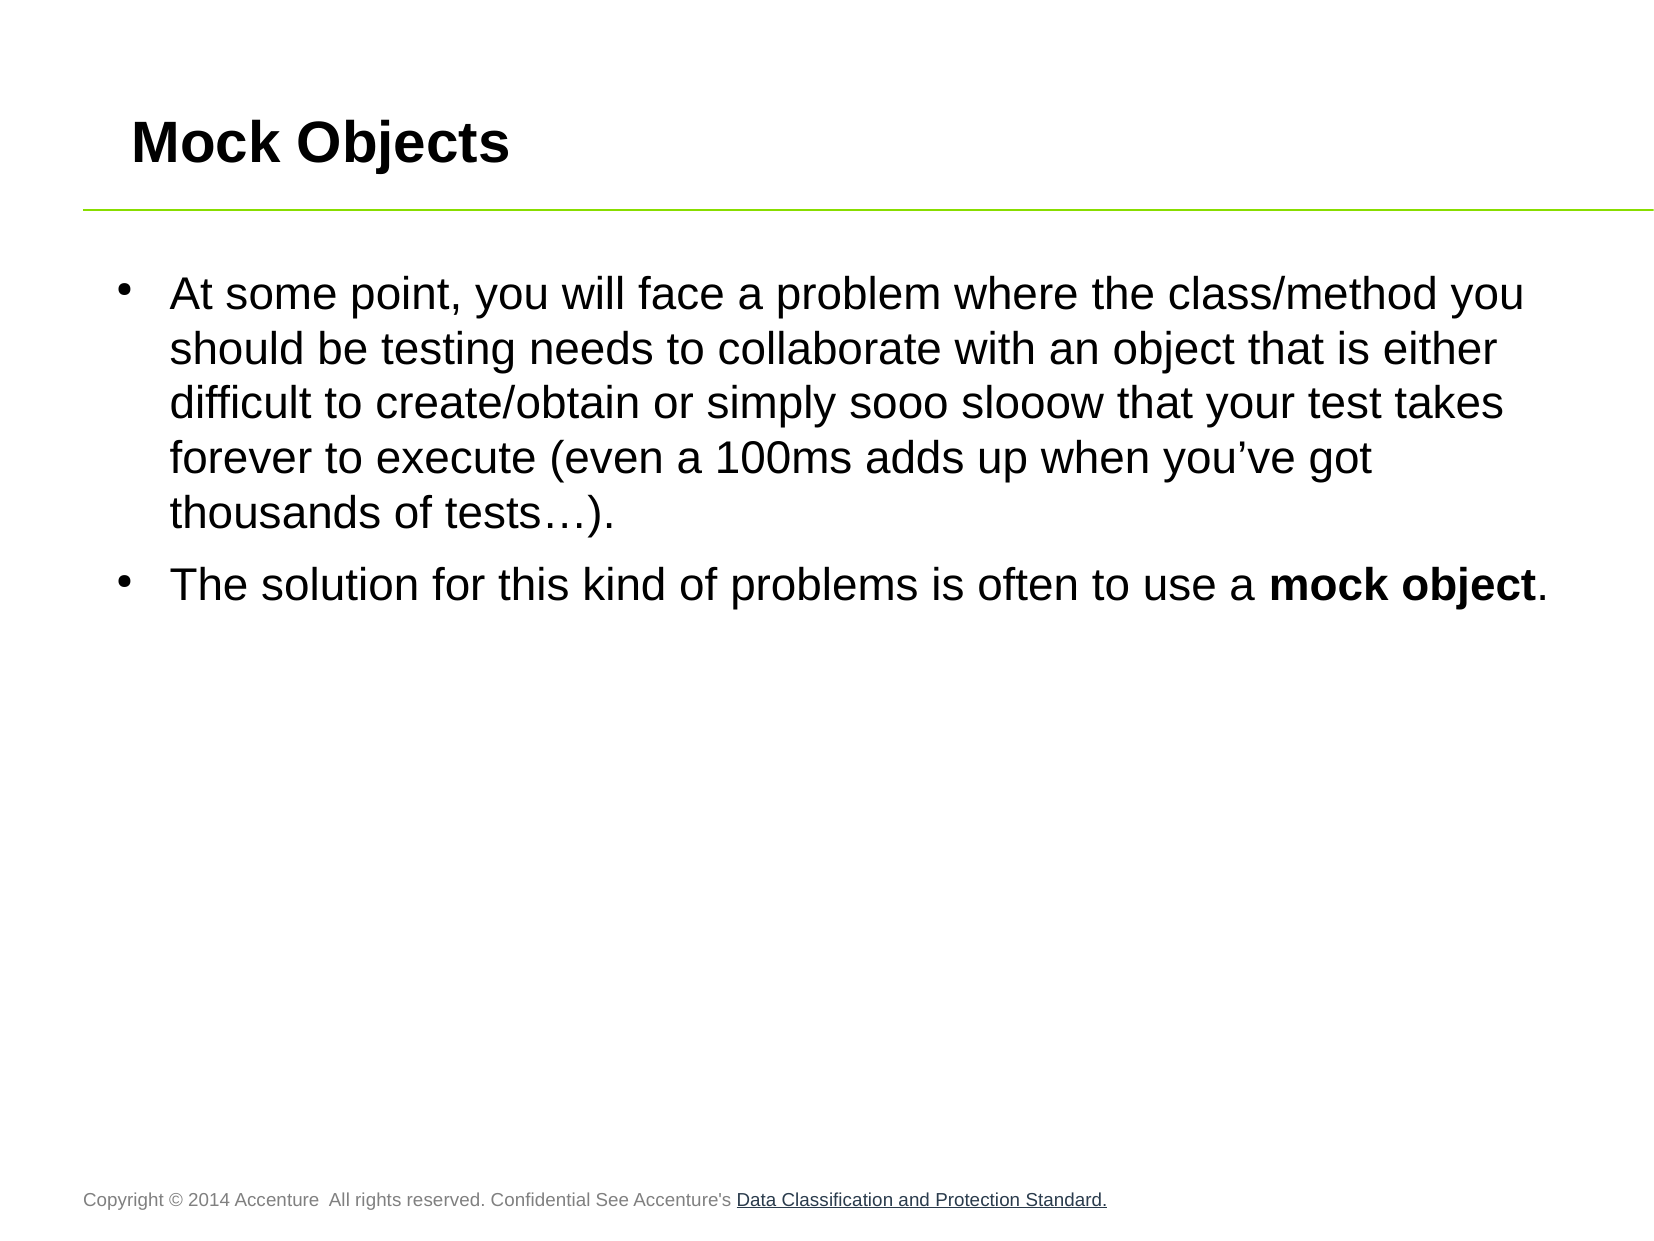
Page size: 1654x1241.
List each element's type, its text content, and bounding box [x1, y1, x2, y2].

title Mock Objects [81, 68, 1654, 211]
list At some point, you will face a problem where the class/method you should be testing needs to collaborate with an object that is either difficult to create/obtain or simply sooo slooow that your test takes forever to execute (even a 100ms adds up when you’ve got thousands of tests…). The solution for this kind of problems is often to use a mock object. [84, 255, 1573, 1166]
